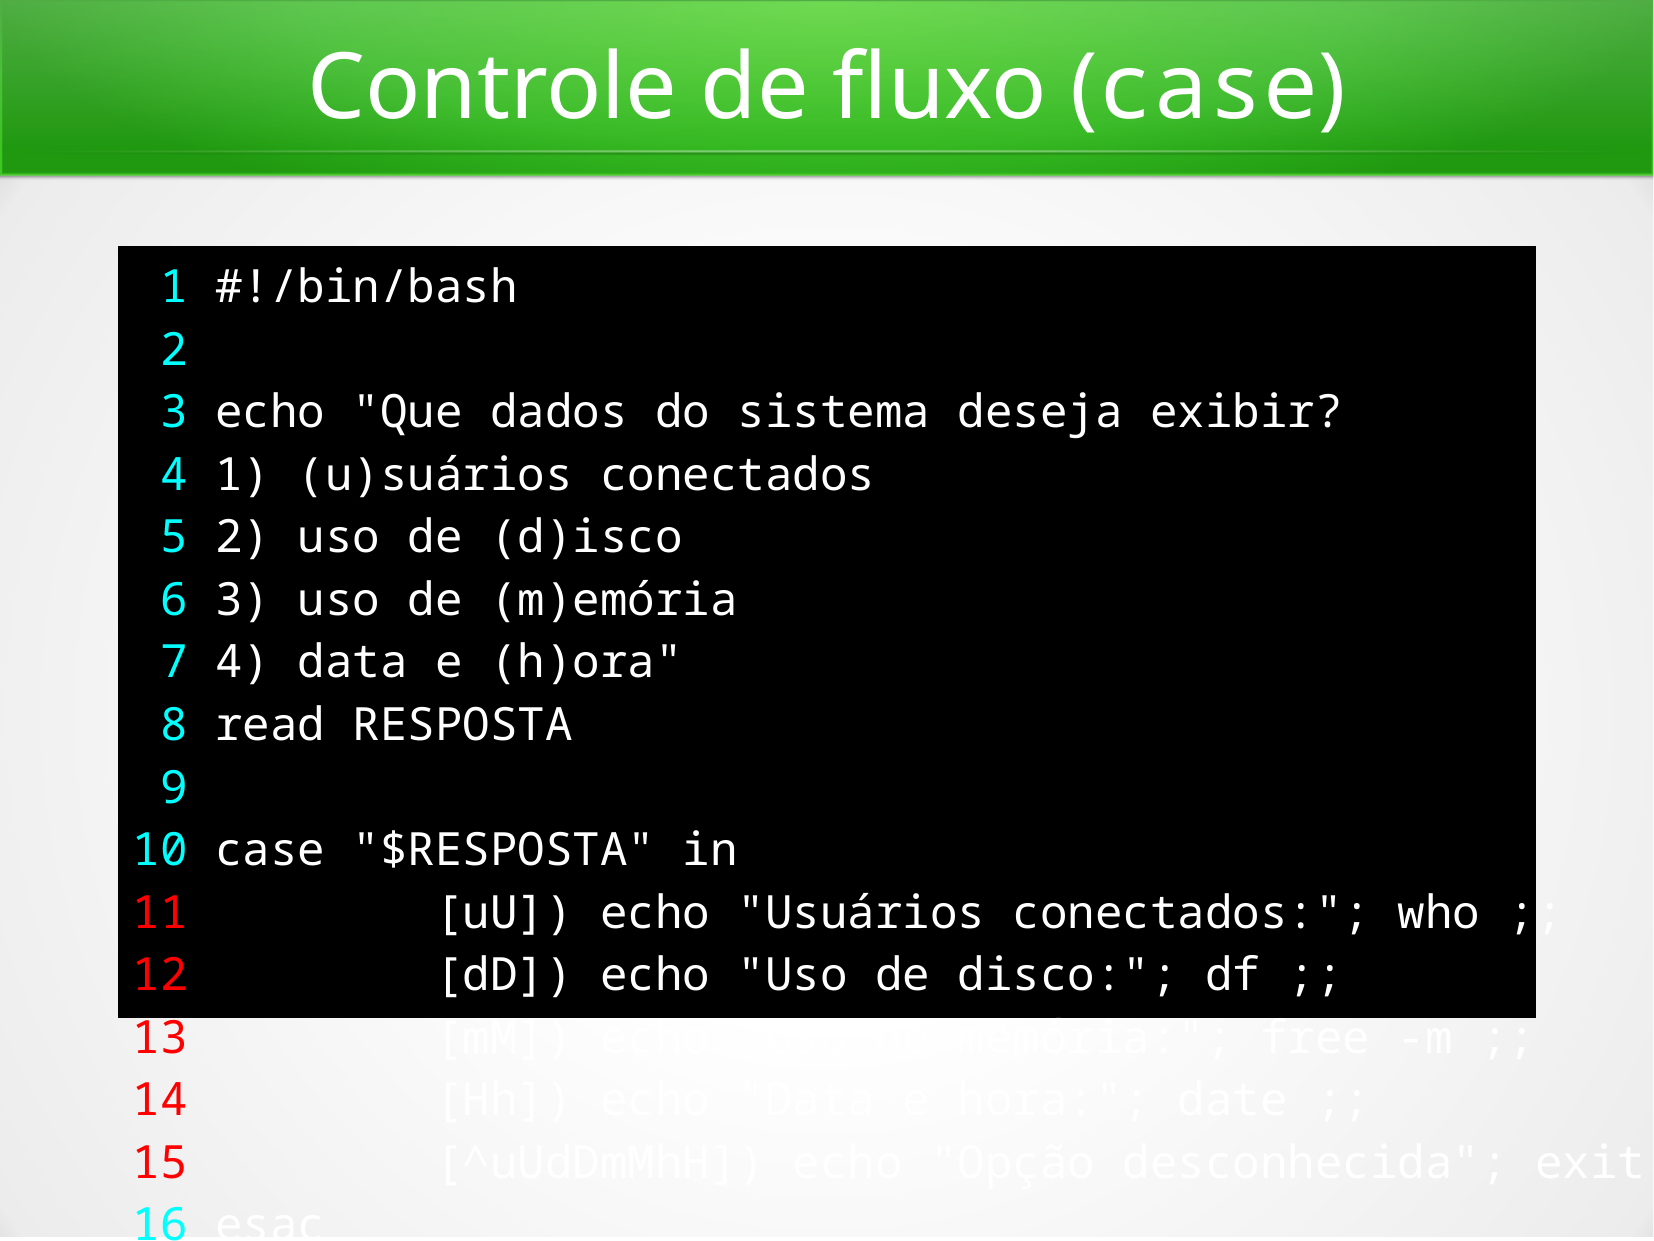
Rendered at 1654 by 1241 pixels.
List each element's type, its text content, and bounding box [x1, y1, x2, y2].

picture [277, 1228, 290, 1237]
picture [0, 0, 1654, 1237]
text_box 1 #!/bin/bash 2 3 echo "Que dados do sistema deseja exibir? 4 1) (u)suários conectados 5 2) uso de (d)isco 6 3) uso de (m)emória 7 4) data e (h)ora" 8 read RESPOSTA 9 10 case "$RESPOSTA" in 11 [uU]) echo "Usuários conectados:"; who ;; 12 [dD]) echo "Uso de disco:"; df ;; 13 [mM]) echo "Uso de memória:"; free -m ;; 14 [Hh]) echo "Data e hora:"; date ;; 15 [^uUdDmMhH]) echo "Opção desconhecida"; exit 1;; 16 esac [118, 246, 1536, 1018]
picture [222, 1218, 236, 1225]
title Controle de fluxo (case) [82, 11, 1571, 154]
picture [167, 1223, 181, 1237]
